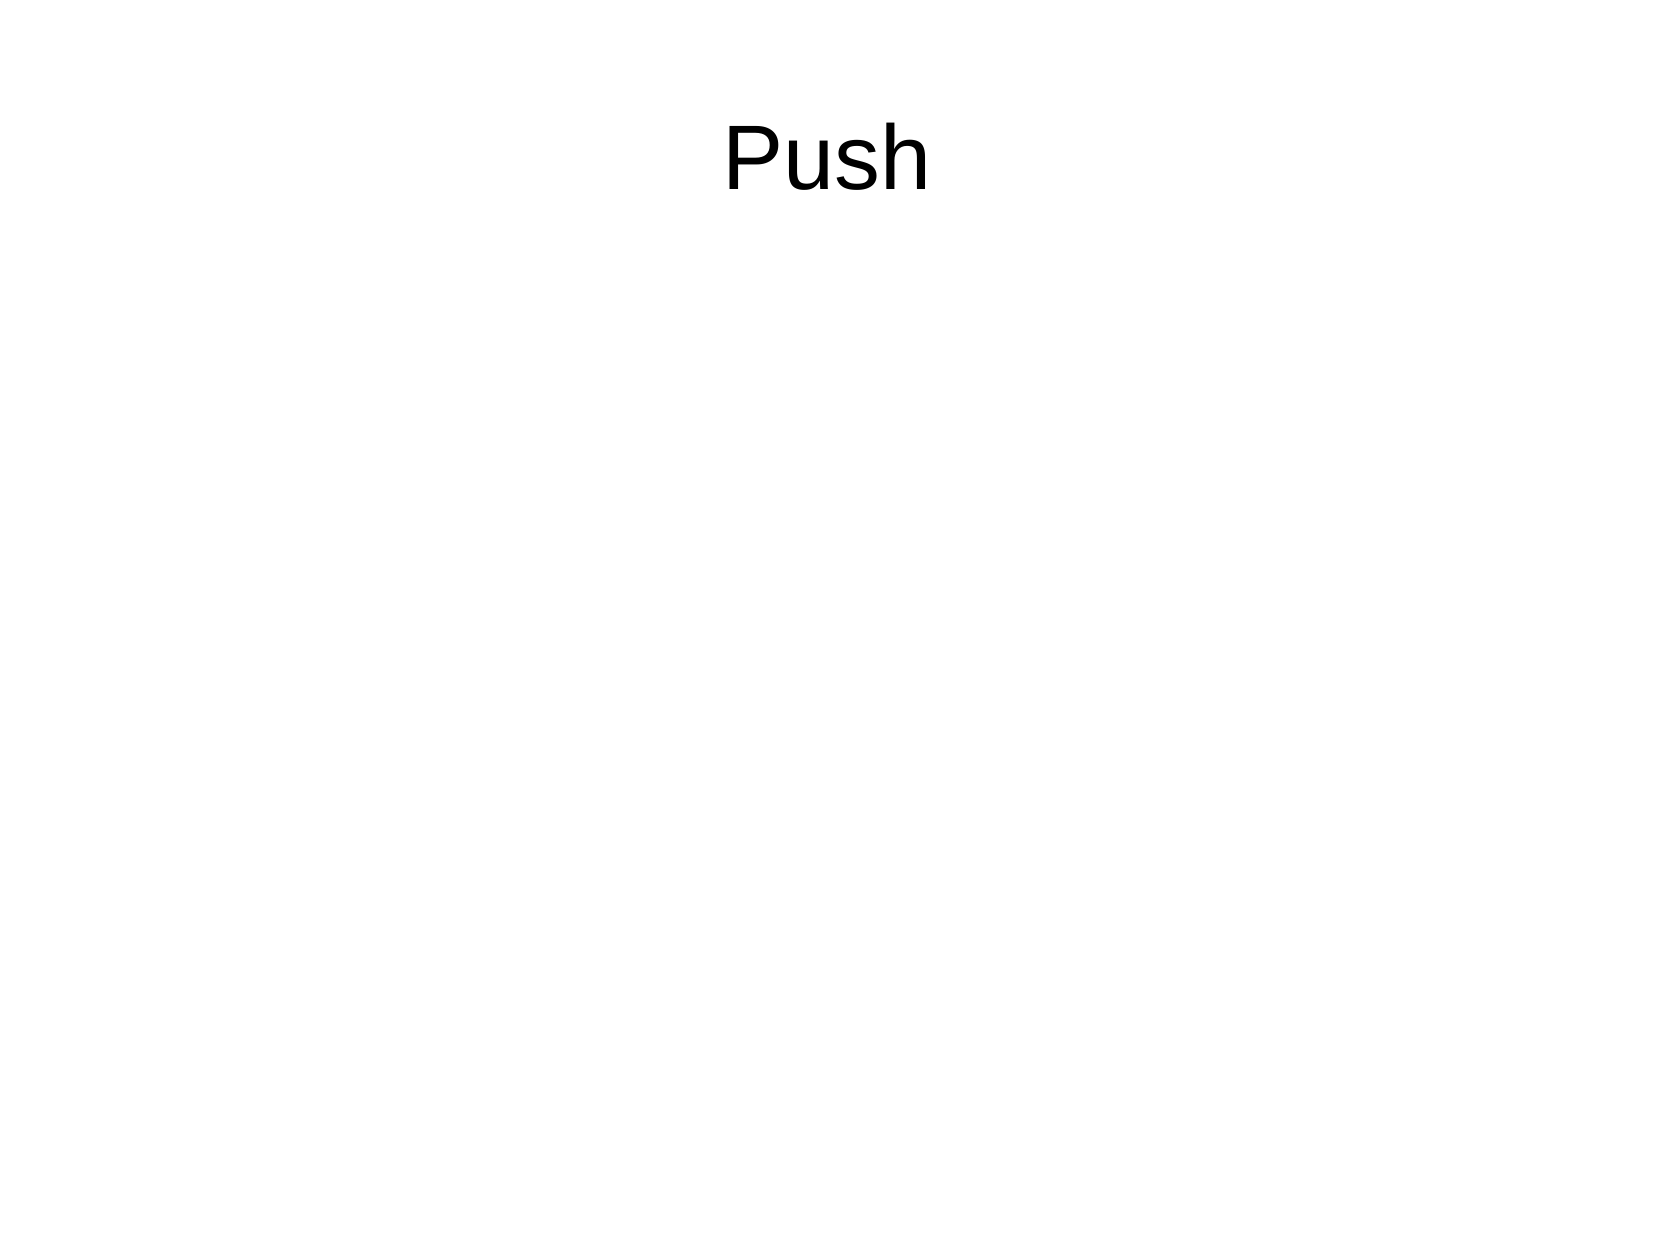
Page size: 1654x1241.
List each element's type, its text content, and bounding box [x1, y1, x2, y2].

title Push [82, 49, 1571, 257]
